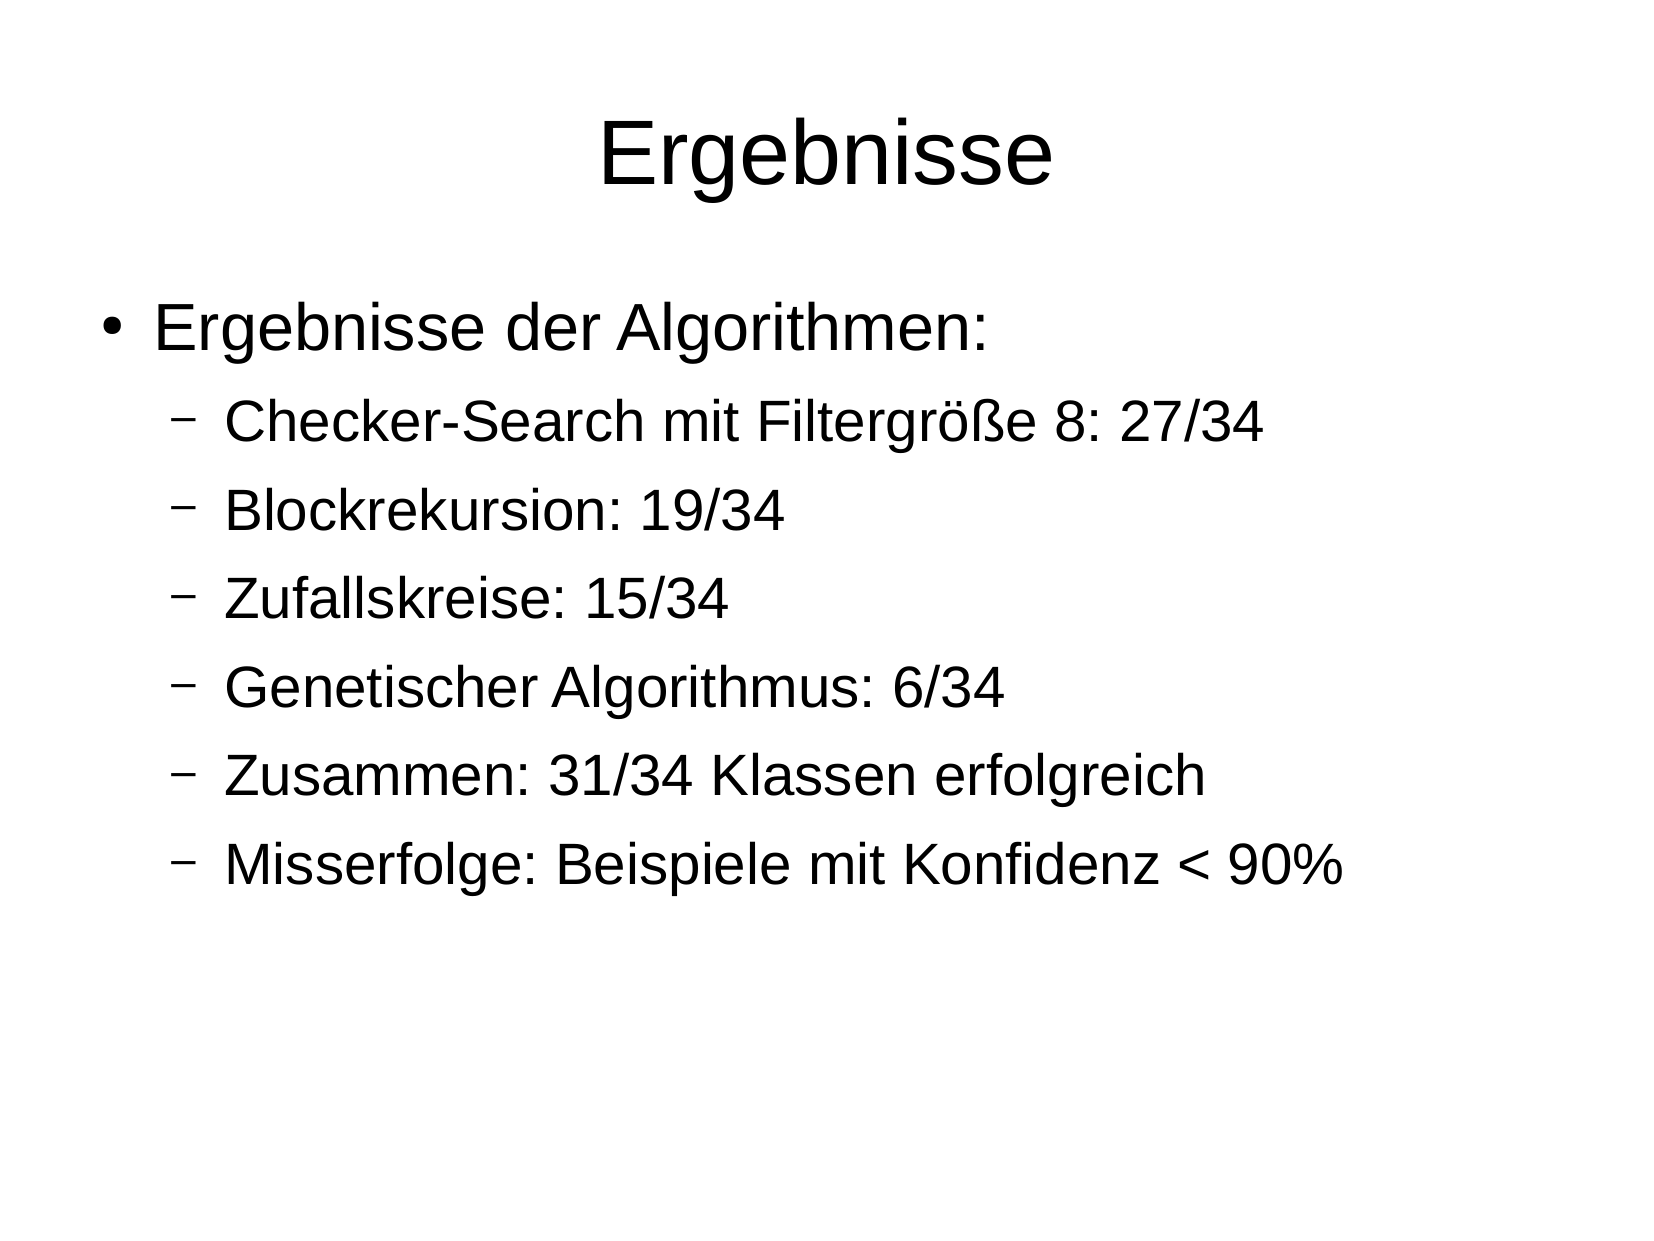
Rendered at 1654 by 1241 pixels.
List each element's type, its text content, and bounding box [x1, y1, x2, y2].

list Ergebnisse der Algorithmen: Checker-Search mit Filtergröße 8: 27/34 Blockrekursion: 19/34 Zufallskreise: 15/34 Genetischer Algorithmus: 6/34 Zusammen: 31/34 Klassen erfolgreich Misserfolge: Beispiele mit Konfidenz < 90% [82, 290, 1571, 1010]
title Ergebnisse [82, 49, 1571, 257]
